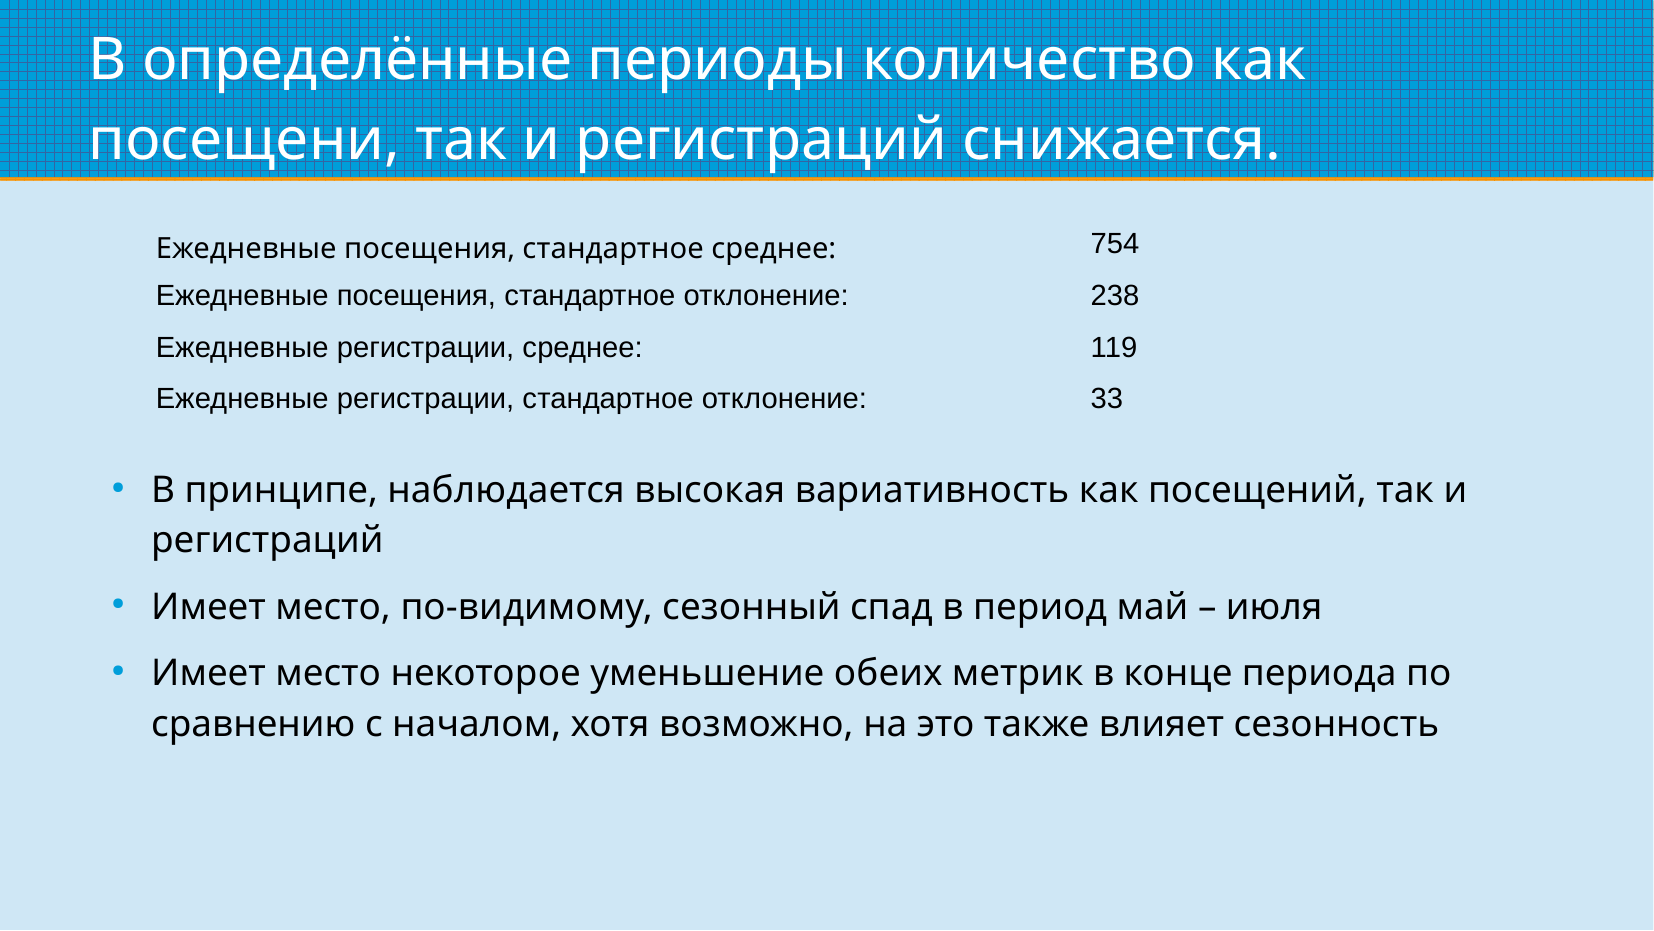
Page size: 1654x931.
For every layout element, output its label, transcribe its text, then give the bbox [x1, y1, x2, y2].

table_cell 119 [1085, 325, 1238, 376]
list В принципе, наблюдается высокая вариативность как посещений, так и регистраций Имеет место, по-видимому, сезонный спад в период май – июля Имеет место некоторое уменьшение обеих метрик в конце периода по сравнению с началом, хотя возможно, на это также влияет сезонность [98, 462, 1576, 751]
table_cell Ежедневные посещения, стандартное отклонение: [150, 273, 1085, 325]
title В определённые периоды количество как посещени, так и регистраций снижается. [88, 14, 1565, 178]
table_cell Ежедневные регистрации, стандартное отклонение: [150, 376, 1085, 428]
table_cell 33 [1085, 376, 1238, 428]
table_cell 238 [1085, 273, 1238, 325]
table_cell Ежедневные регистрации, среднее: [150, 325, 1085, 376]
table_header 754 [1085, 222, 1238, 273]
table_header Ежедневные посещения, стандартное среднее: [150, 222, 1085, 273]
